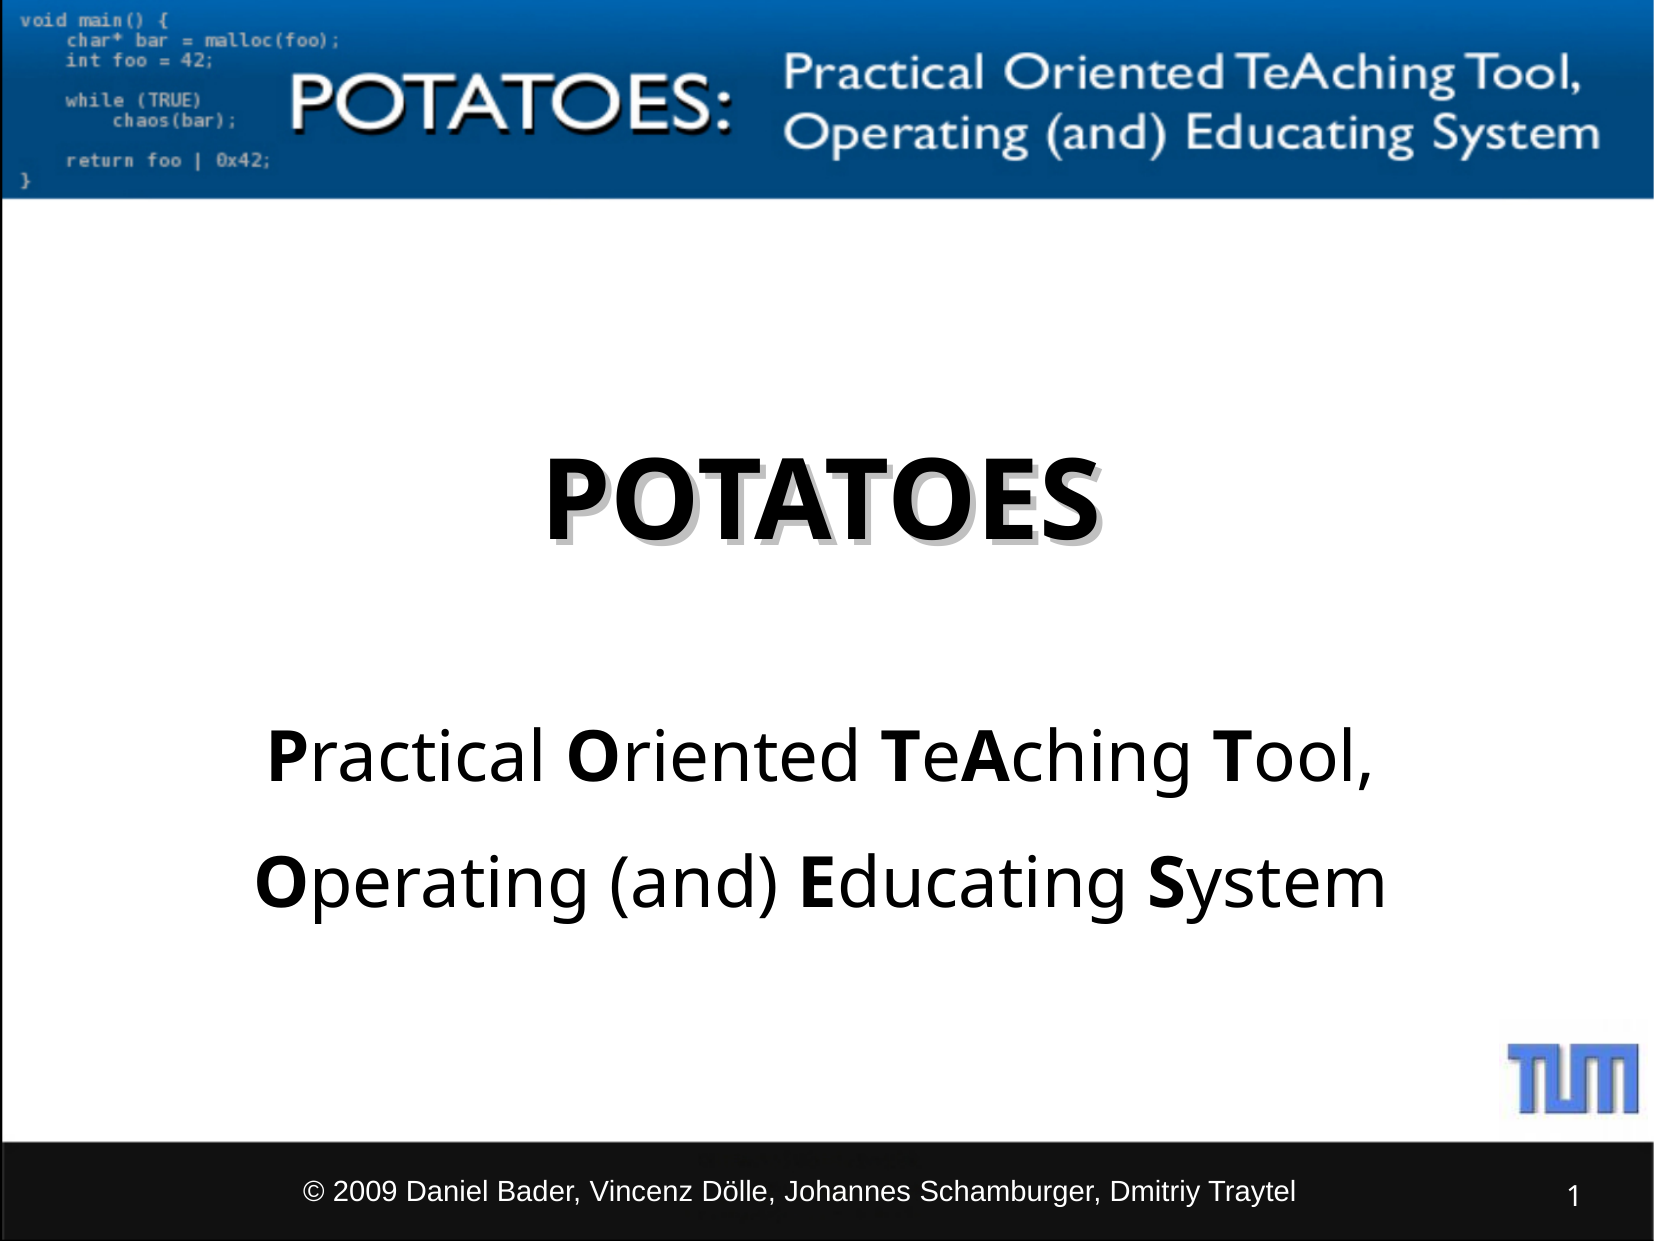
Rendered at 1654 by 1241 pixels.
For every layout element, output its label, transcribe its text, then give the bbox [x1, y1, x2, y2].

list POTATOES Practical Oriented TeAching Tool, Operating (and) Educating System [59, 236, 1565, 855]
picture [0, 0, 1654, 1241]
